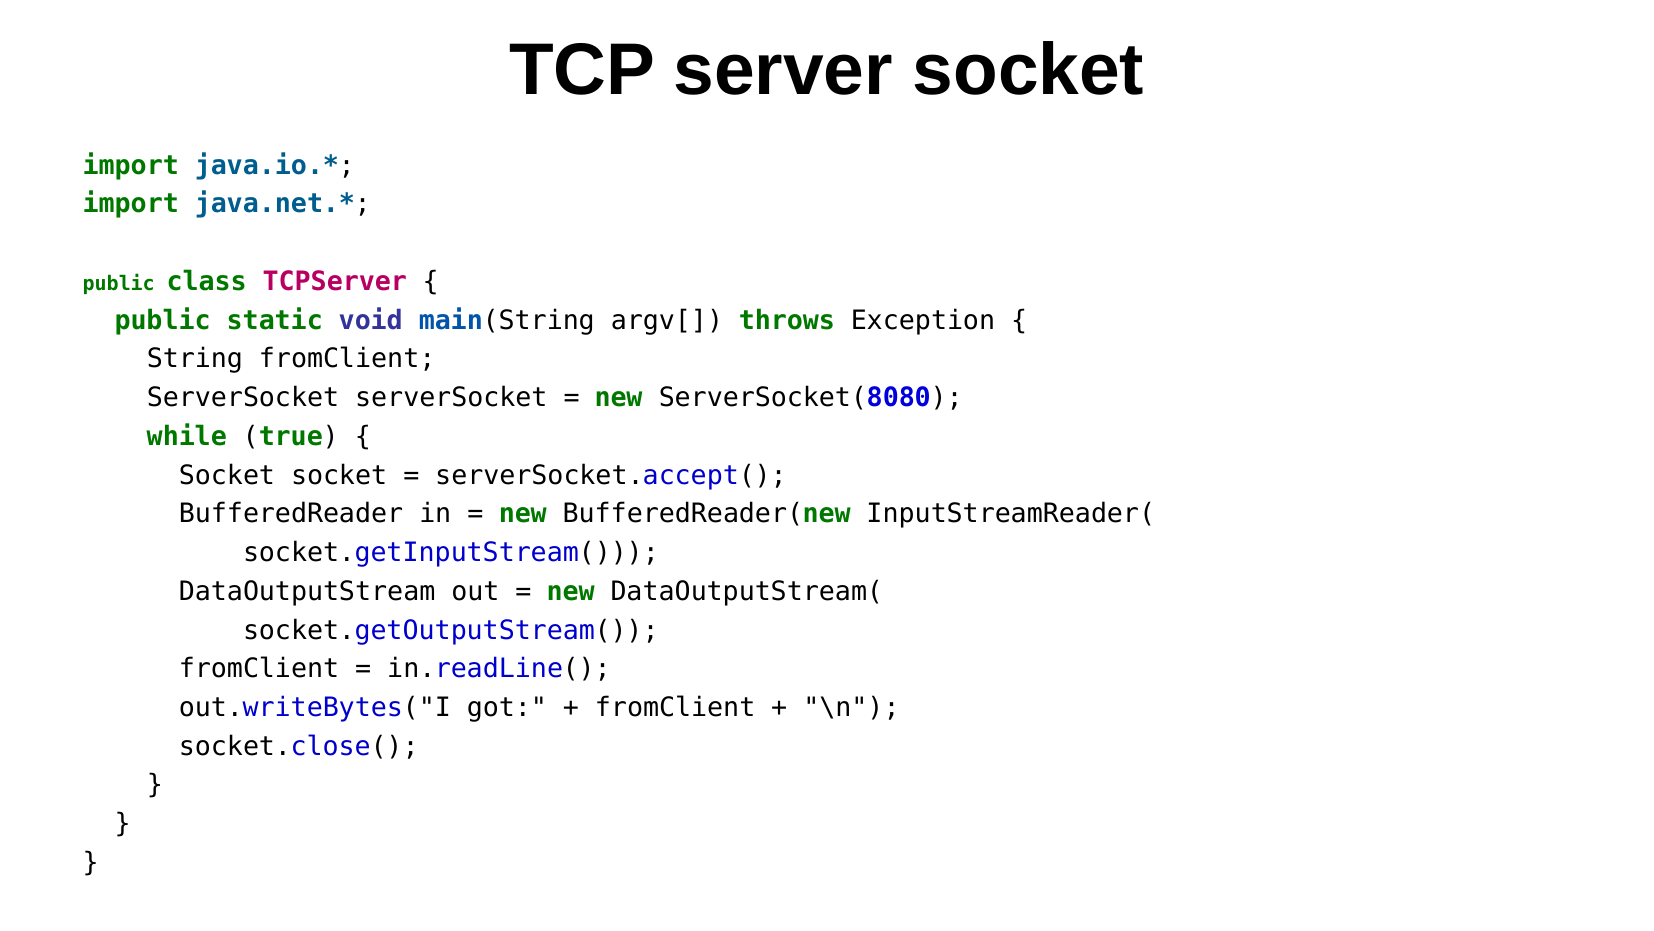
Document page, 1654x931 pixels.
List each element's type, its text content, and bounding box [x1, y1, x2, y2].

list import java.io.*; import java.net.*; public class TCPServer { public static void main(String argv[]) throws Exception { String fromClient; ServerSocket serverSocket = new ServerSocket(8080); while (true) { Socket socket = serverSocket.accept(); BufferedReader in = new BufferedReader(new InputStreamReader( socket.getInputStream())); DataOutputStream out = new DataOutputStream( socket.getOutputStream()); fromClient = in.readLine(); out.writeBytes("I got:" + fromClient + "\n"); socket.close(); } } } [82, 141, 1538, 889]
title TCP server socket [82, 14, 1571, 125]
